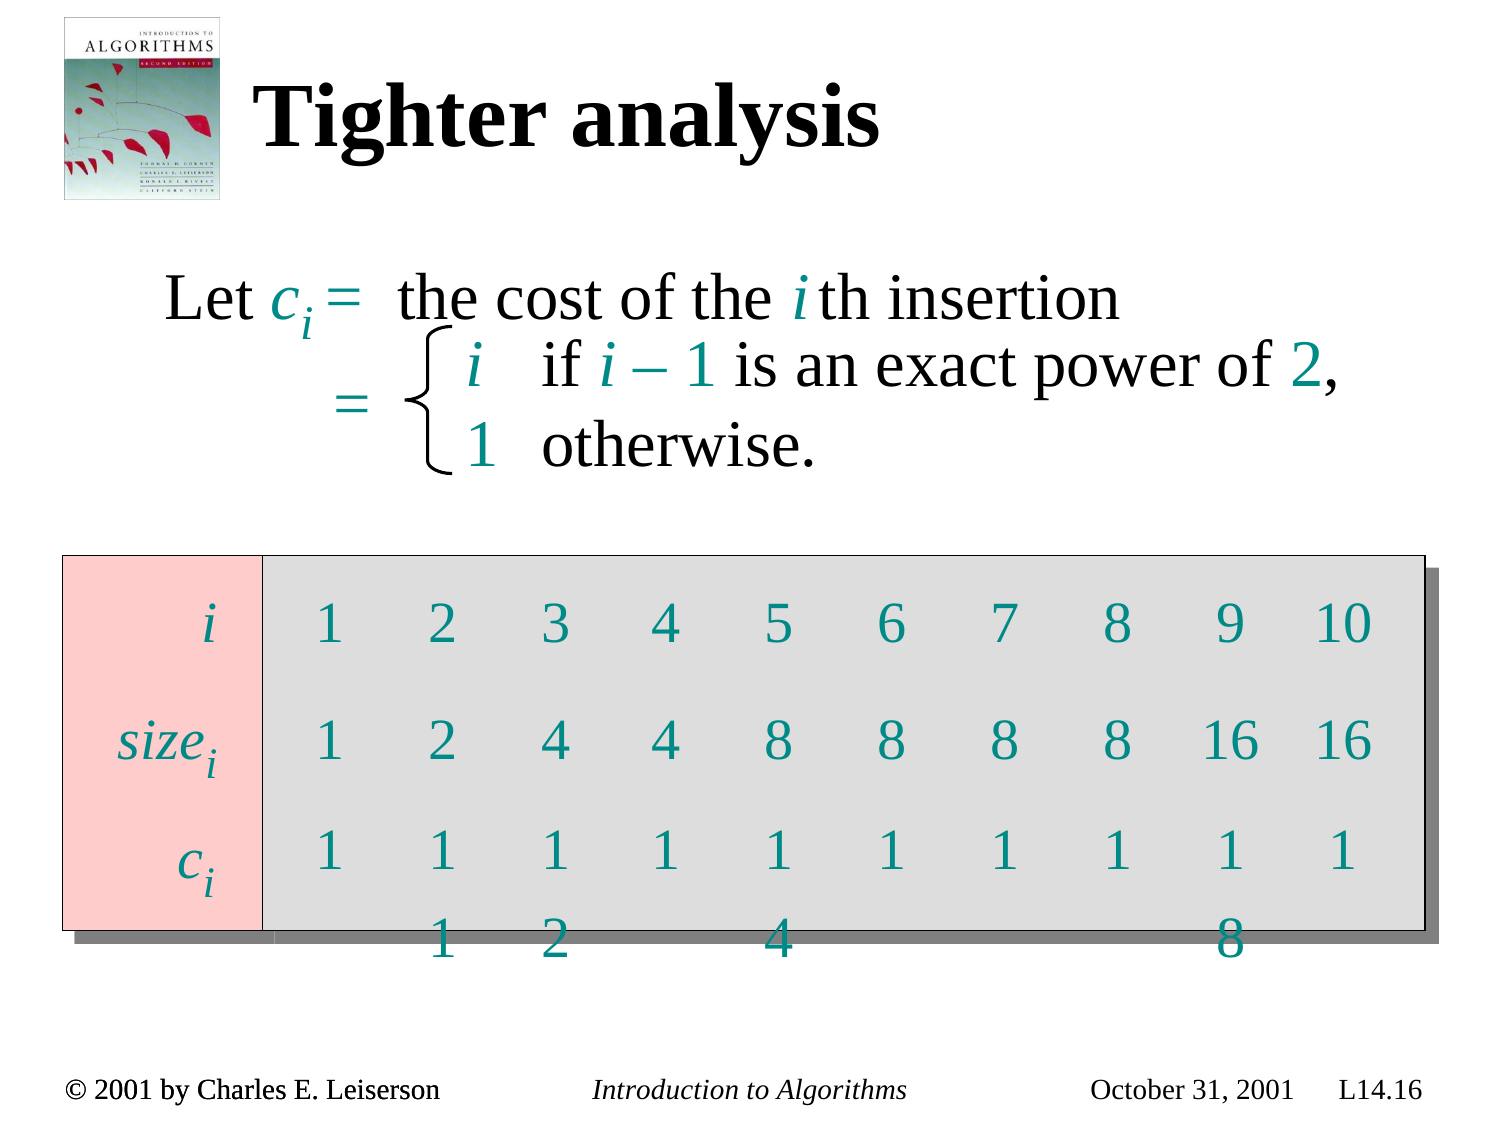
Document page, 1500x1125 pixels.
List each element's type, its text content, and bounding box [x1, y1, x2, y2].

text_box October 31, 2001 L14.<number> [982, 1062, 1438, 1113]
title Tighter analysis [237, 24, 1475, 213]
text_box Let ci = the cost of the i th insertion [150, 228, 1137, 358]
text_box Introduction to Algorithms [577, 1062, 923, 1113]
text_box i 1 2 3 4 5 6 7 8 9 10 sizei 1 2 4 4 8 8 8 8 16 16 1 1 1 1 1 1 1 1 1 1 1 2 4 8 [52, 555, 1448, 987]
text_box i if i – 1 is an exact power of 2, 1 otherwise. [450, 312, 1356, 488]
text_box = [318, 352, 387, 448]
text_box ci [162, 795, 230, 914]
picture [64, 17, 220, 200]
